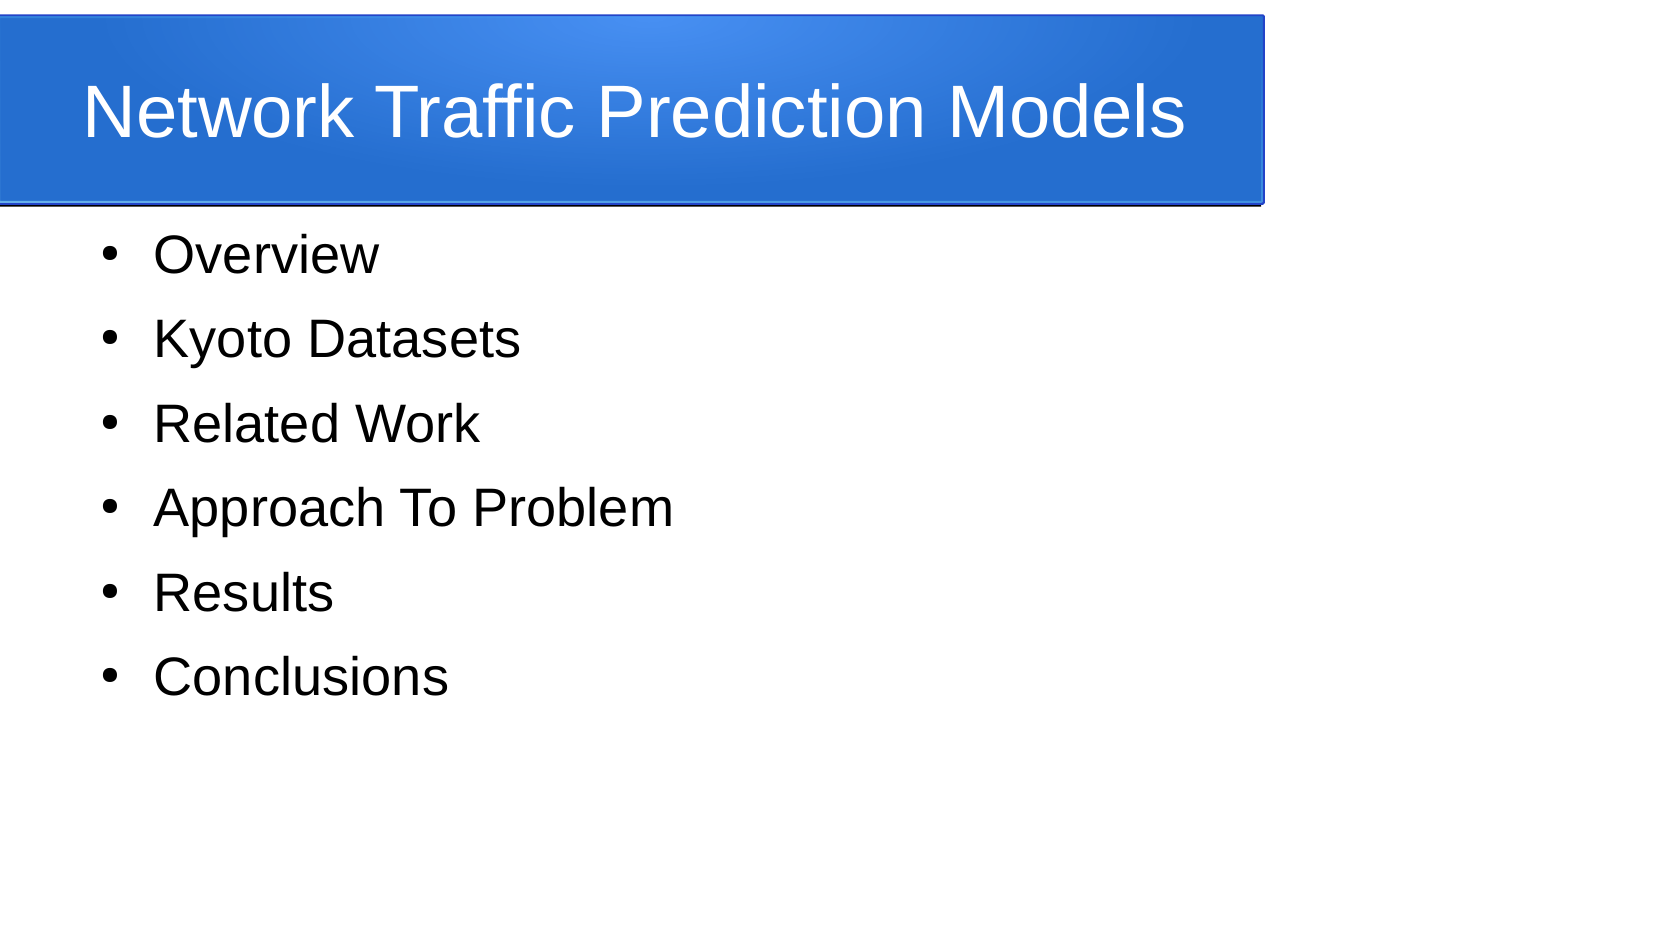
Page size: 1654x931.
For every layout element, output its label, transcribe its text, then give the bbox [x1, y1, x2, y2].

title Network Traffic Prediction Models [82, 35, 1235, 189]
list Overview Kyoto Datasets Related Work Approach To Problem Results Conclusions [82, 224, 1571, 764]
